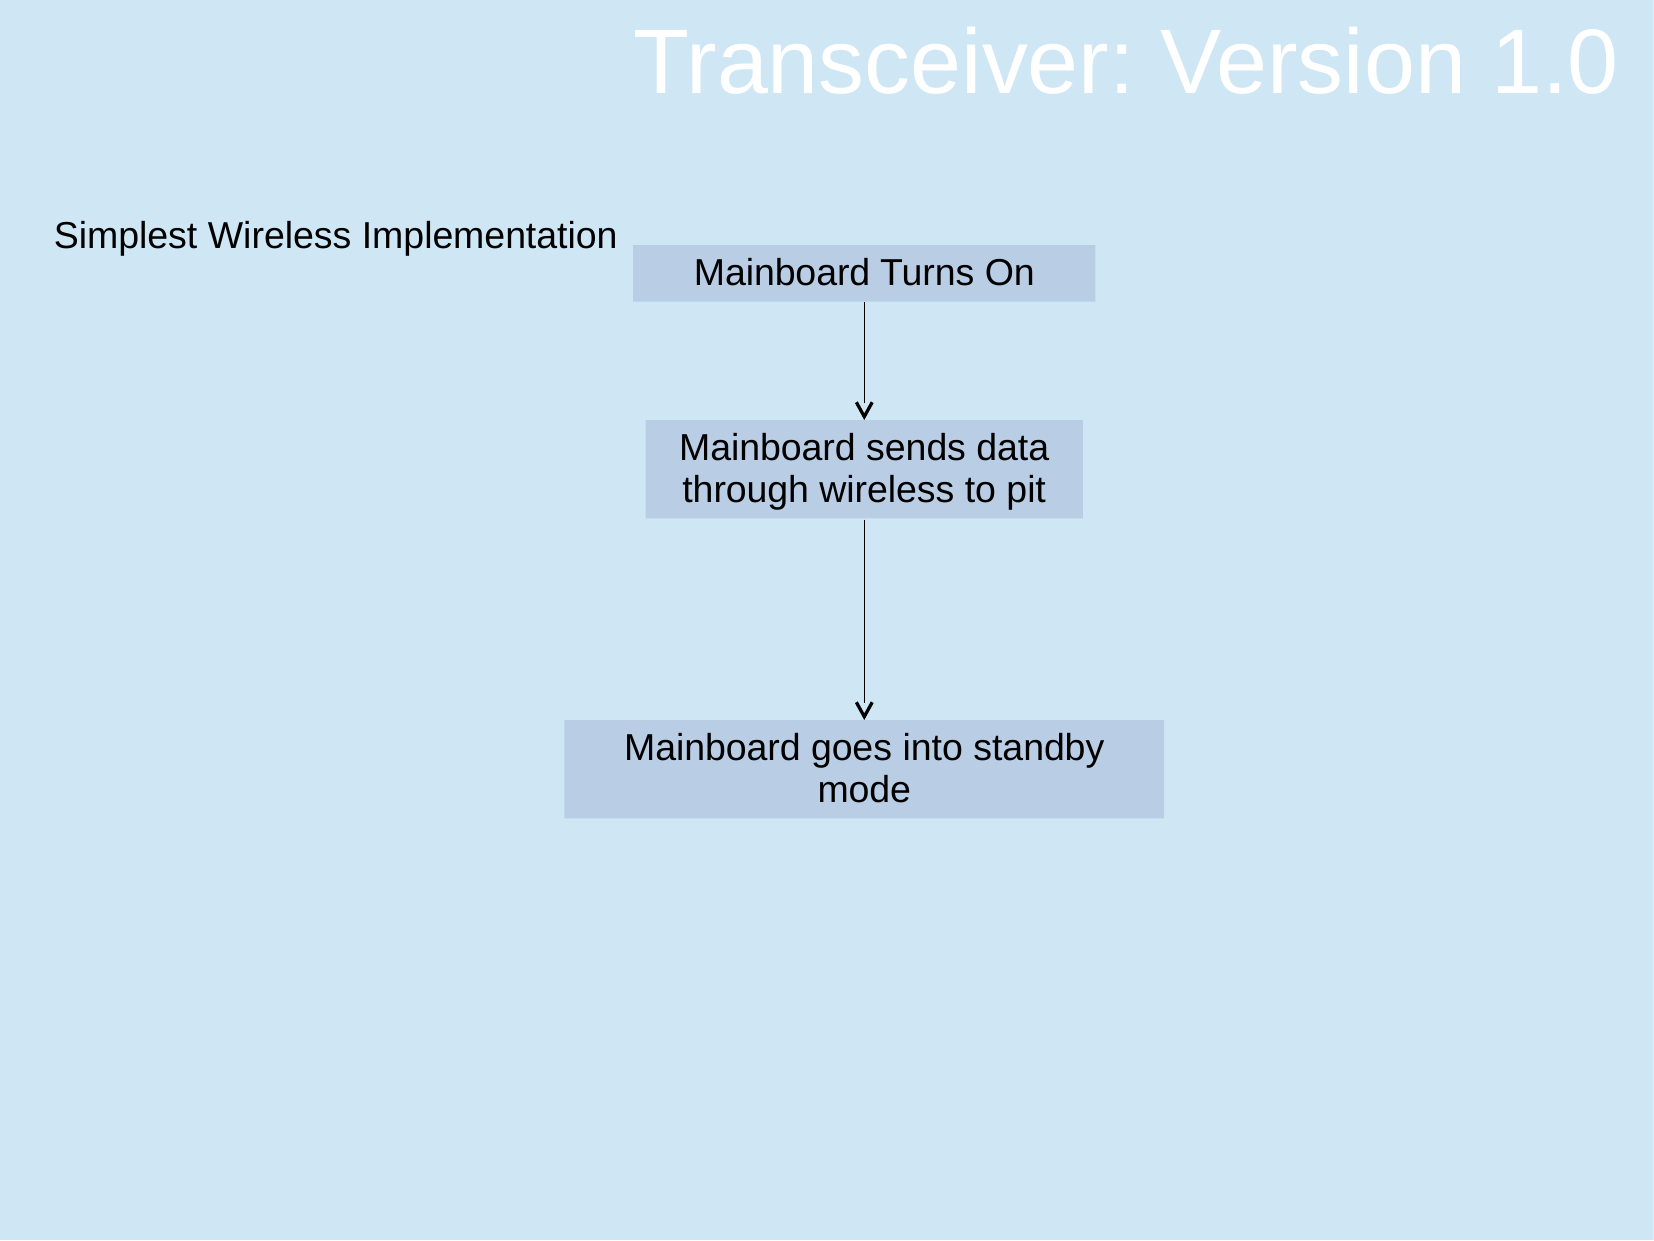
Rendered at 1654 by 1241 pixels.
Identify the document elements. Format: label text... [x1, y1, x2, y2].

text_box Mainboard sends data through wireless to pit [645, 420, 1083, 519]
text_box Mainboard goes into standby mode [564, 720, 1165, 819]
text_box Simplest Wireless Implementation [39, 207, 646, 265]
text_box Mainboard Turns On [633, 245, 1096, 302]
title Transceiver: Version 1.0 [154, 4, 1636, 226]
